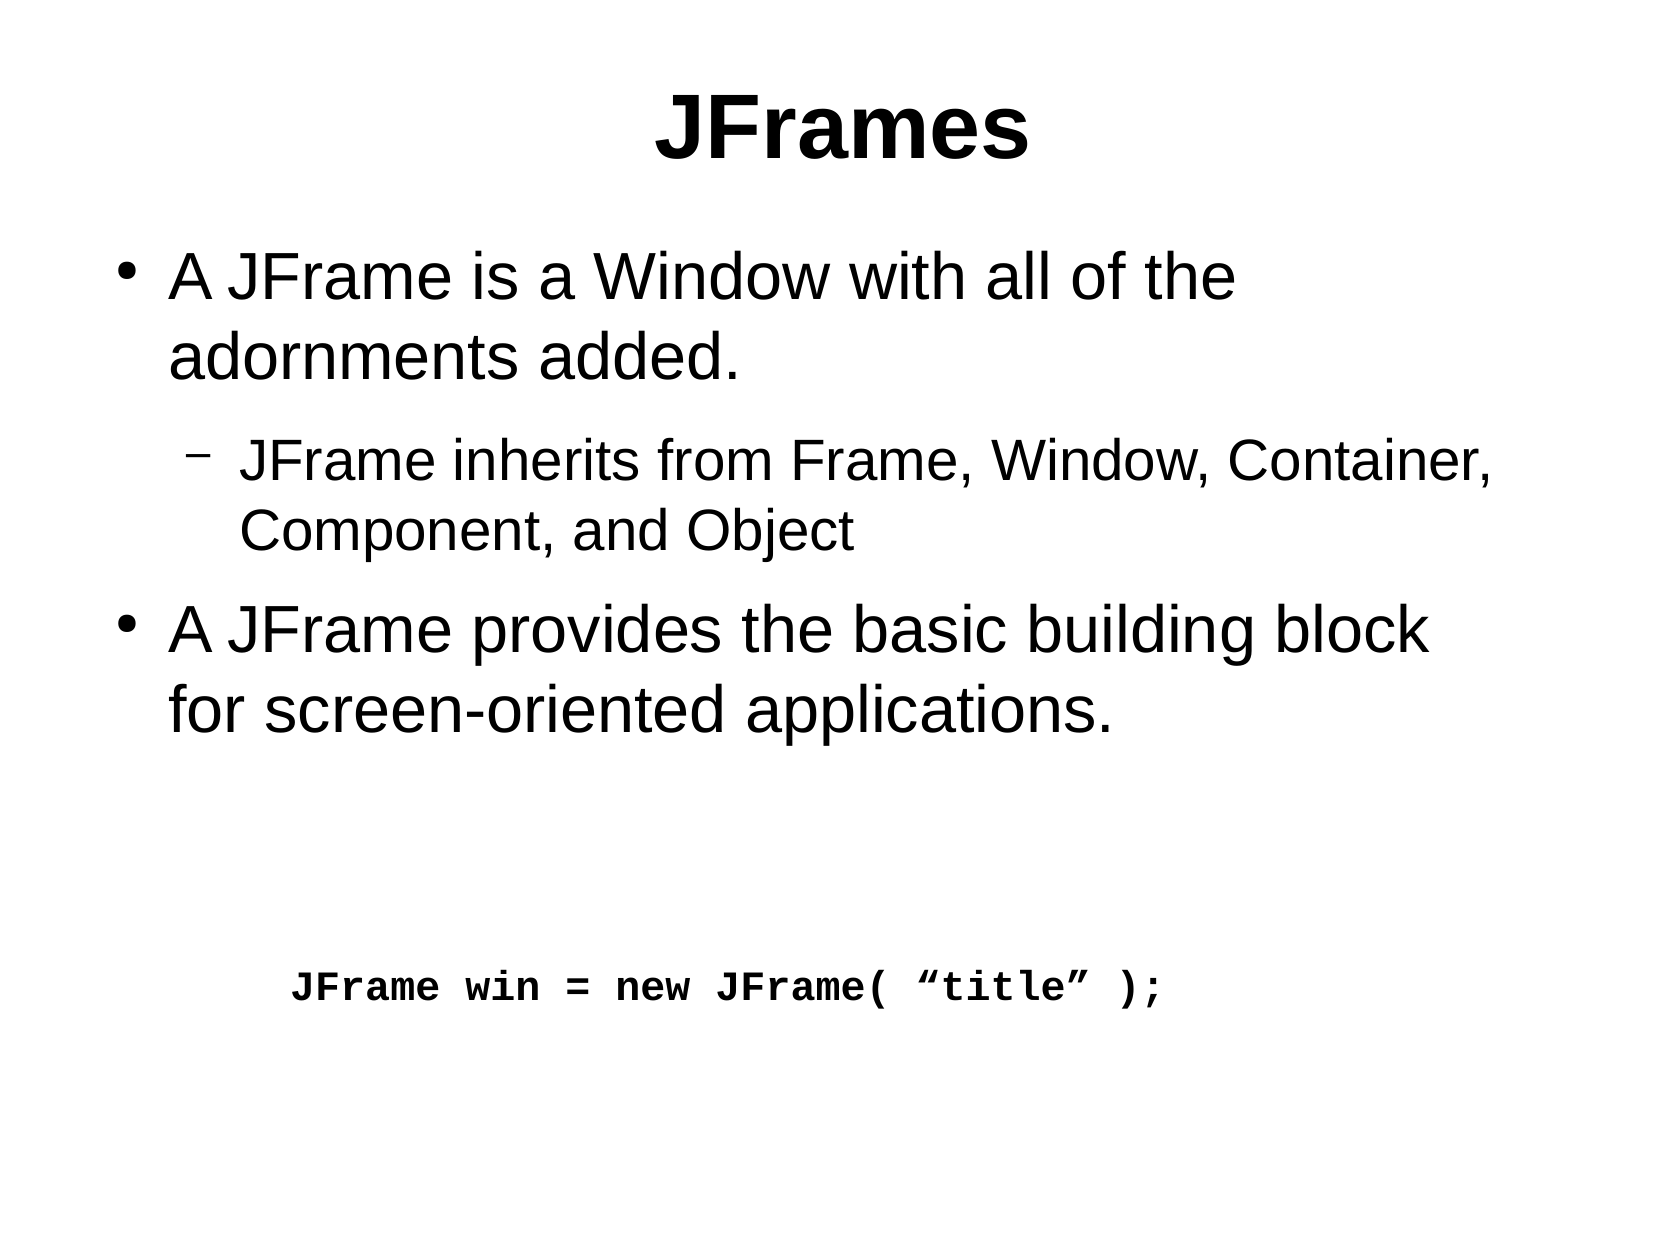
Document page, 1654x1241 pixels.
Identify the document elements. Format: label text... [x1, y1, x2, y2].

list A JFrame is a Window with all of the adornments added. JFrame inherits from Frame, Window, Container, Component, and Object A JFrame provides the basic building block for screen-oriented applications. [82, 225, 1538, 1186]
title JFrames [82, 49, 1571, 196]
